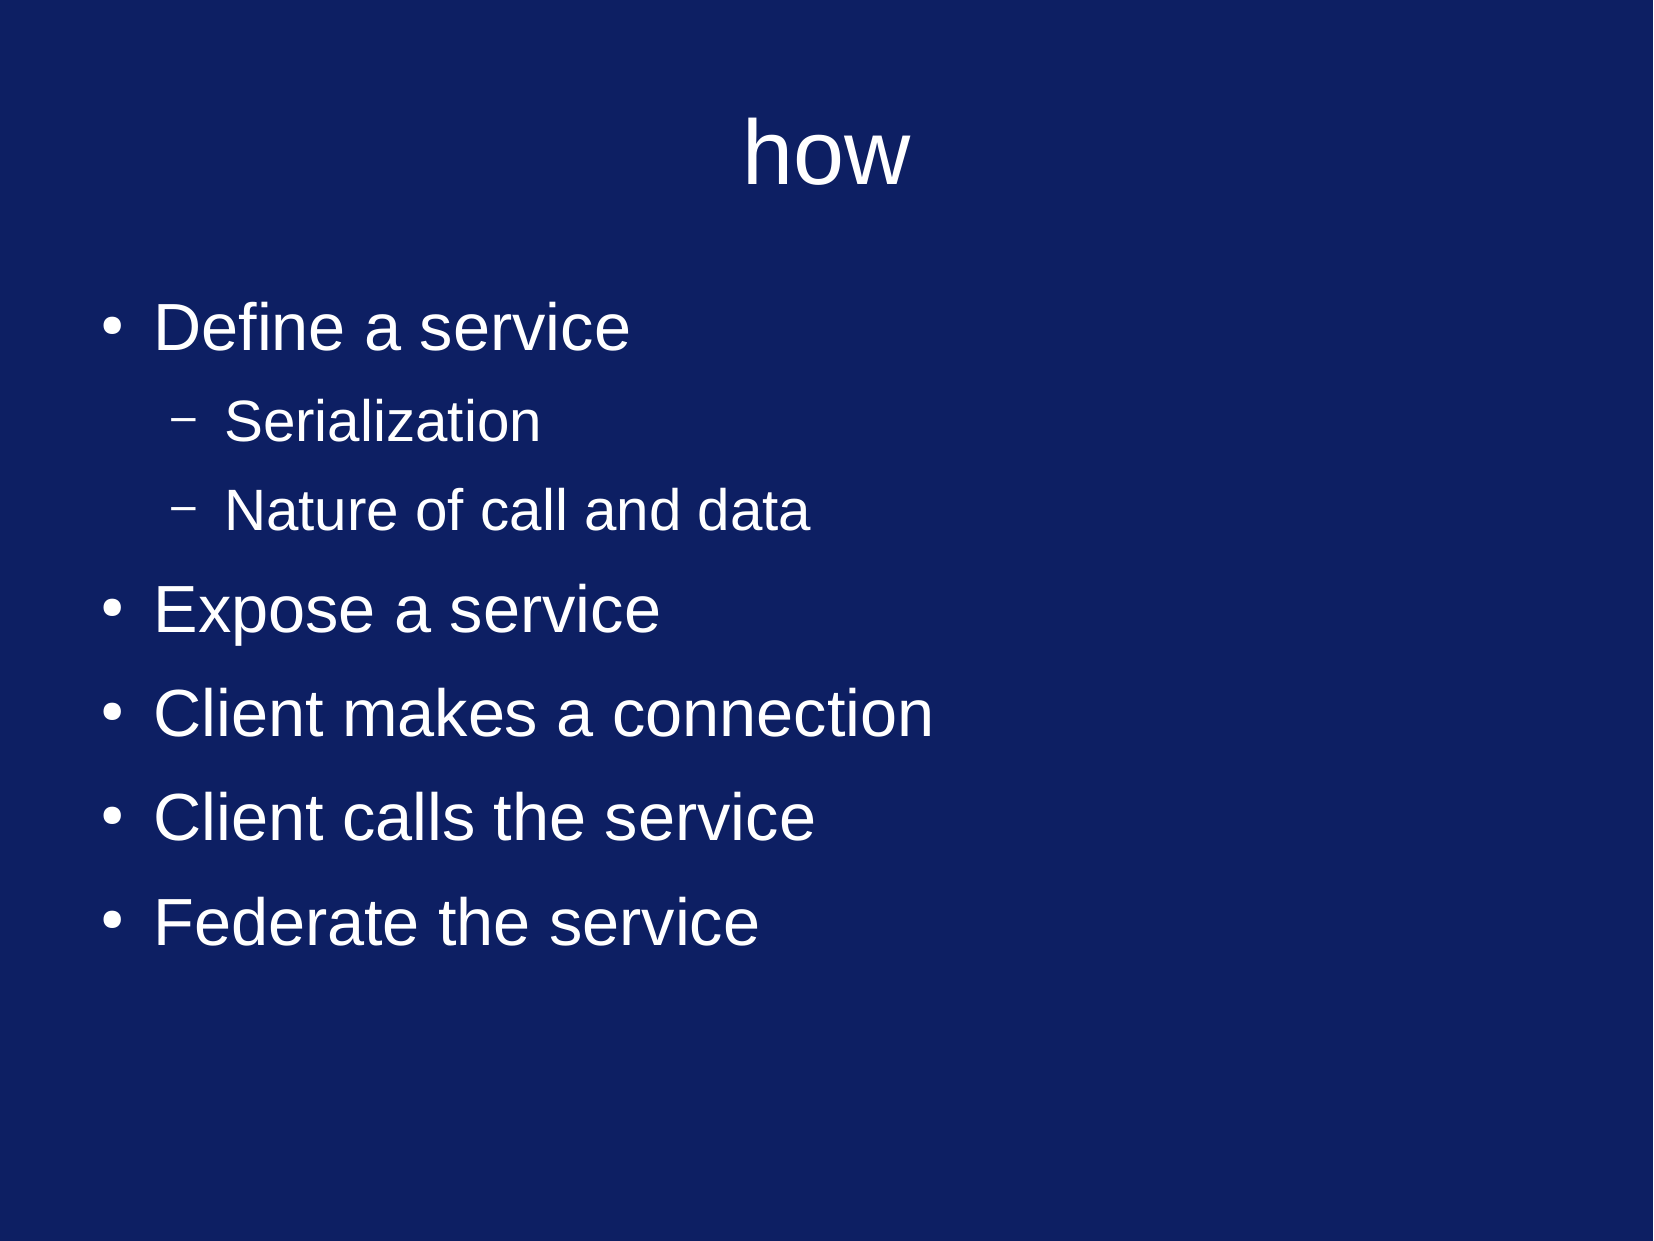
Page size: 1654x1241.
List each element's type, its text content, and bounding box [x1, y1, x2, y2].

list Define a service Serialization Nature of call and data Expose a service Client makes a connection Client calls the service Federate the service [82, 290, 1571, 1010]
title how [82, 49, 1571, 257]
